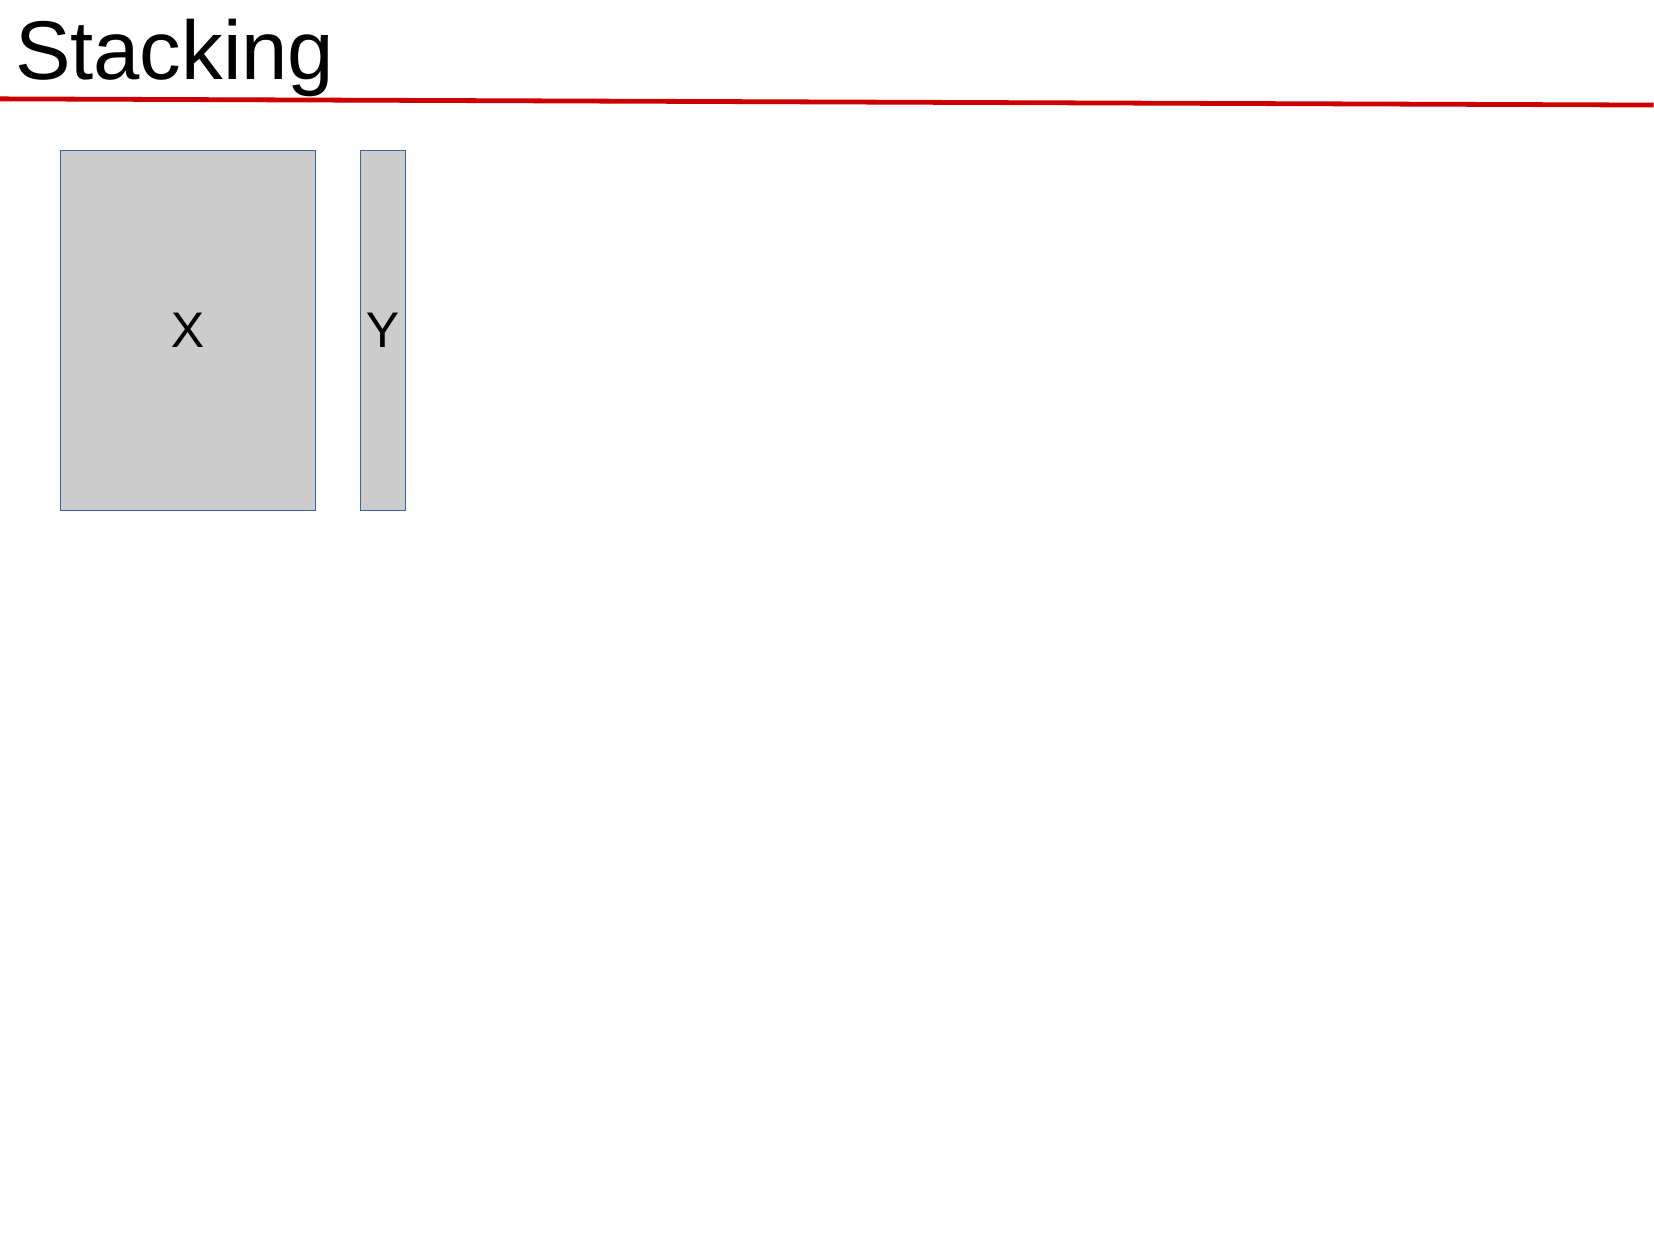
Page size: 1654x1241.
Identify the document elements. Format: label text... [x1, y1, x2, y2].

text_box X [60, 150, 316, 511]
text_box Y [360, 150, 406, 511]
title Stacking [15, 3, 1504, 97]
